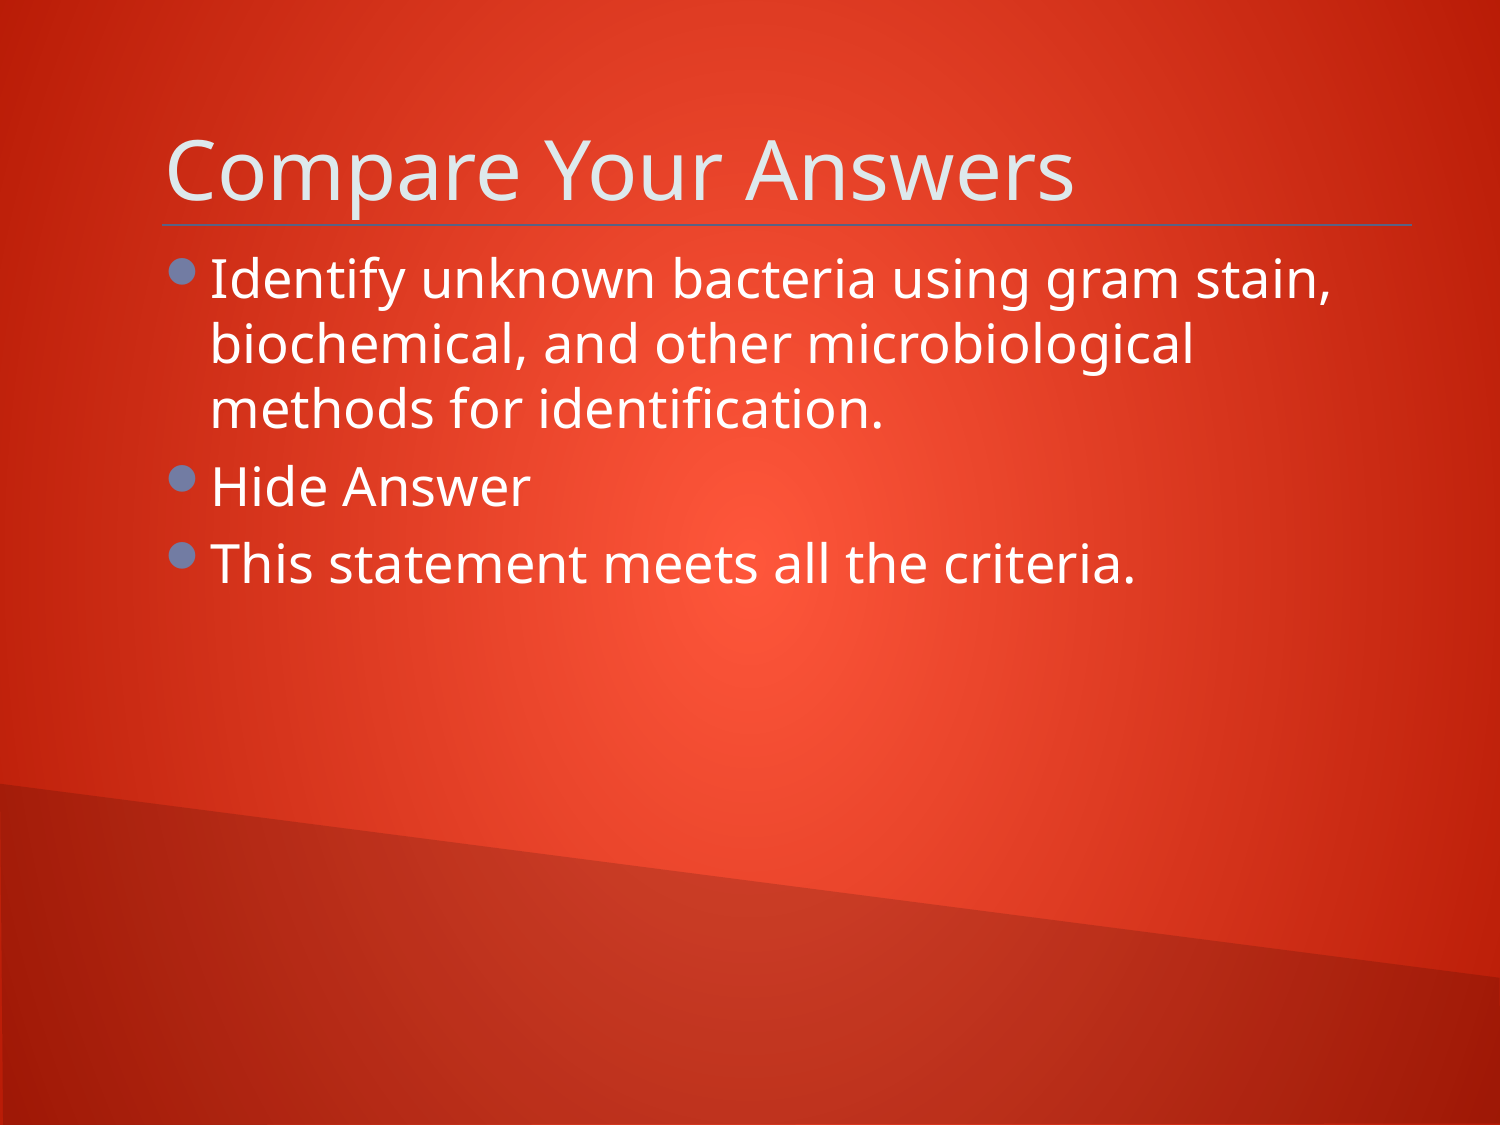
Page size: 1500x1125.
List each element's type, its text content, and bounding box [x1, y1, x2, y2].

list Identify unknown bacteria using gram stain, biochemical, and other microbiological methods for identification. Hide Answer This statement meets all the criteria. [150, 237, 1425, 988]
title Compare Your Answers [150, 45, 1425, 233]
